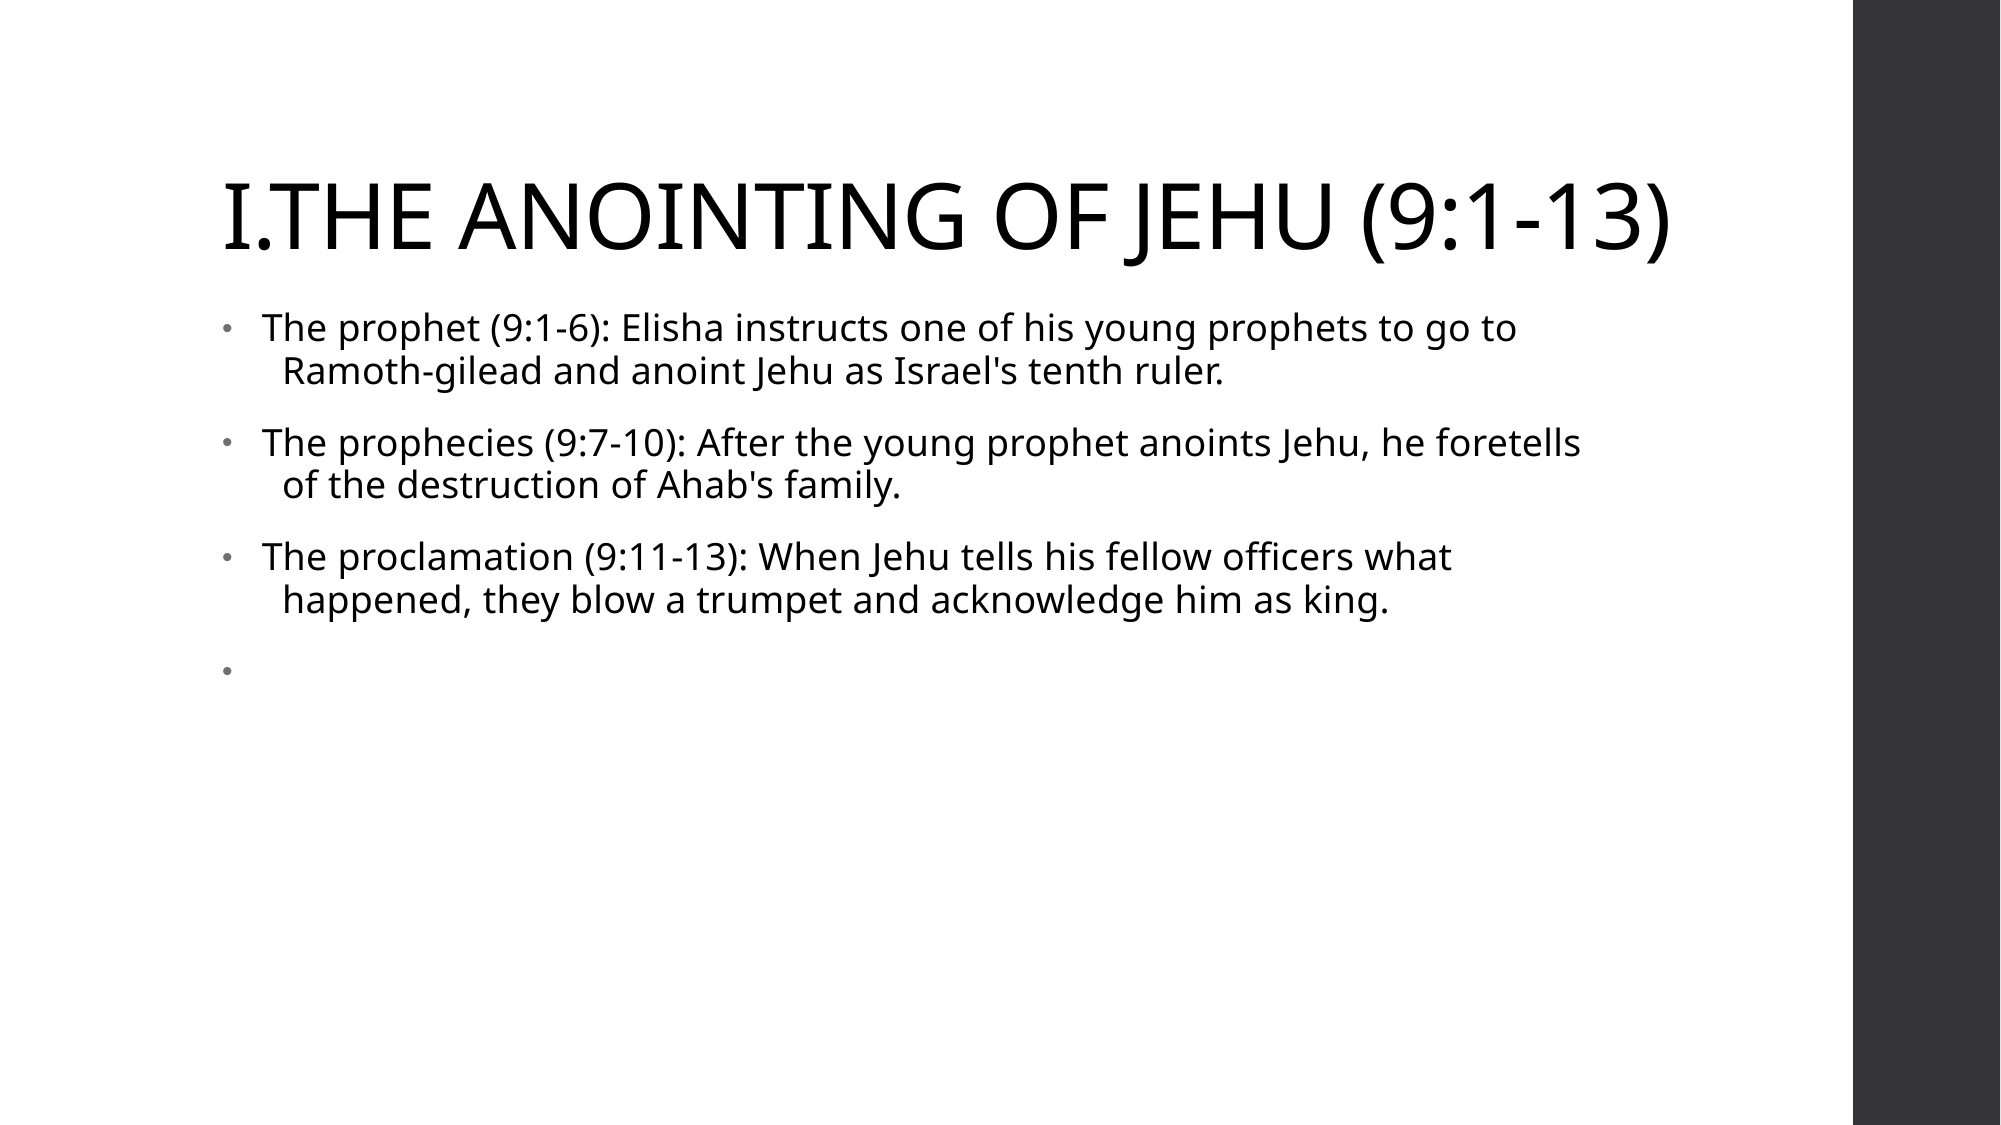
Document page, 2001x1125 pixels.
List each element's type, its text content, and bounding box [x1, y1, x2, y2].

list The prophet (9:1-6): Elisha instructs one of his young prophets to go to Ramoth-gilead and anoint Jehu as Israel's tenth ruler. The prophecies (9:7-10): After the young prophet anoints Jehu, he foretells of the destruction of Ahab's family. The proclamation (9:11-13): When Jehu tells his fellow officers what happened, they blow a trumpet and acknowledge him as king. [206, 299, 1617, 1014]
title I.THE ANOINTING OF JEHU (9:1-13) [206, 60, 1797, 278]
